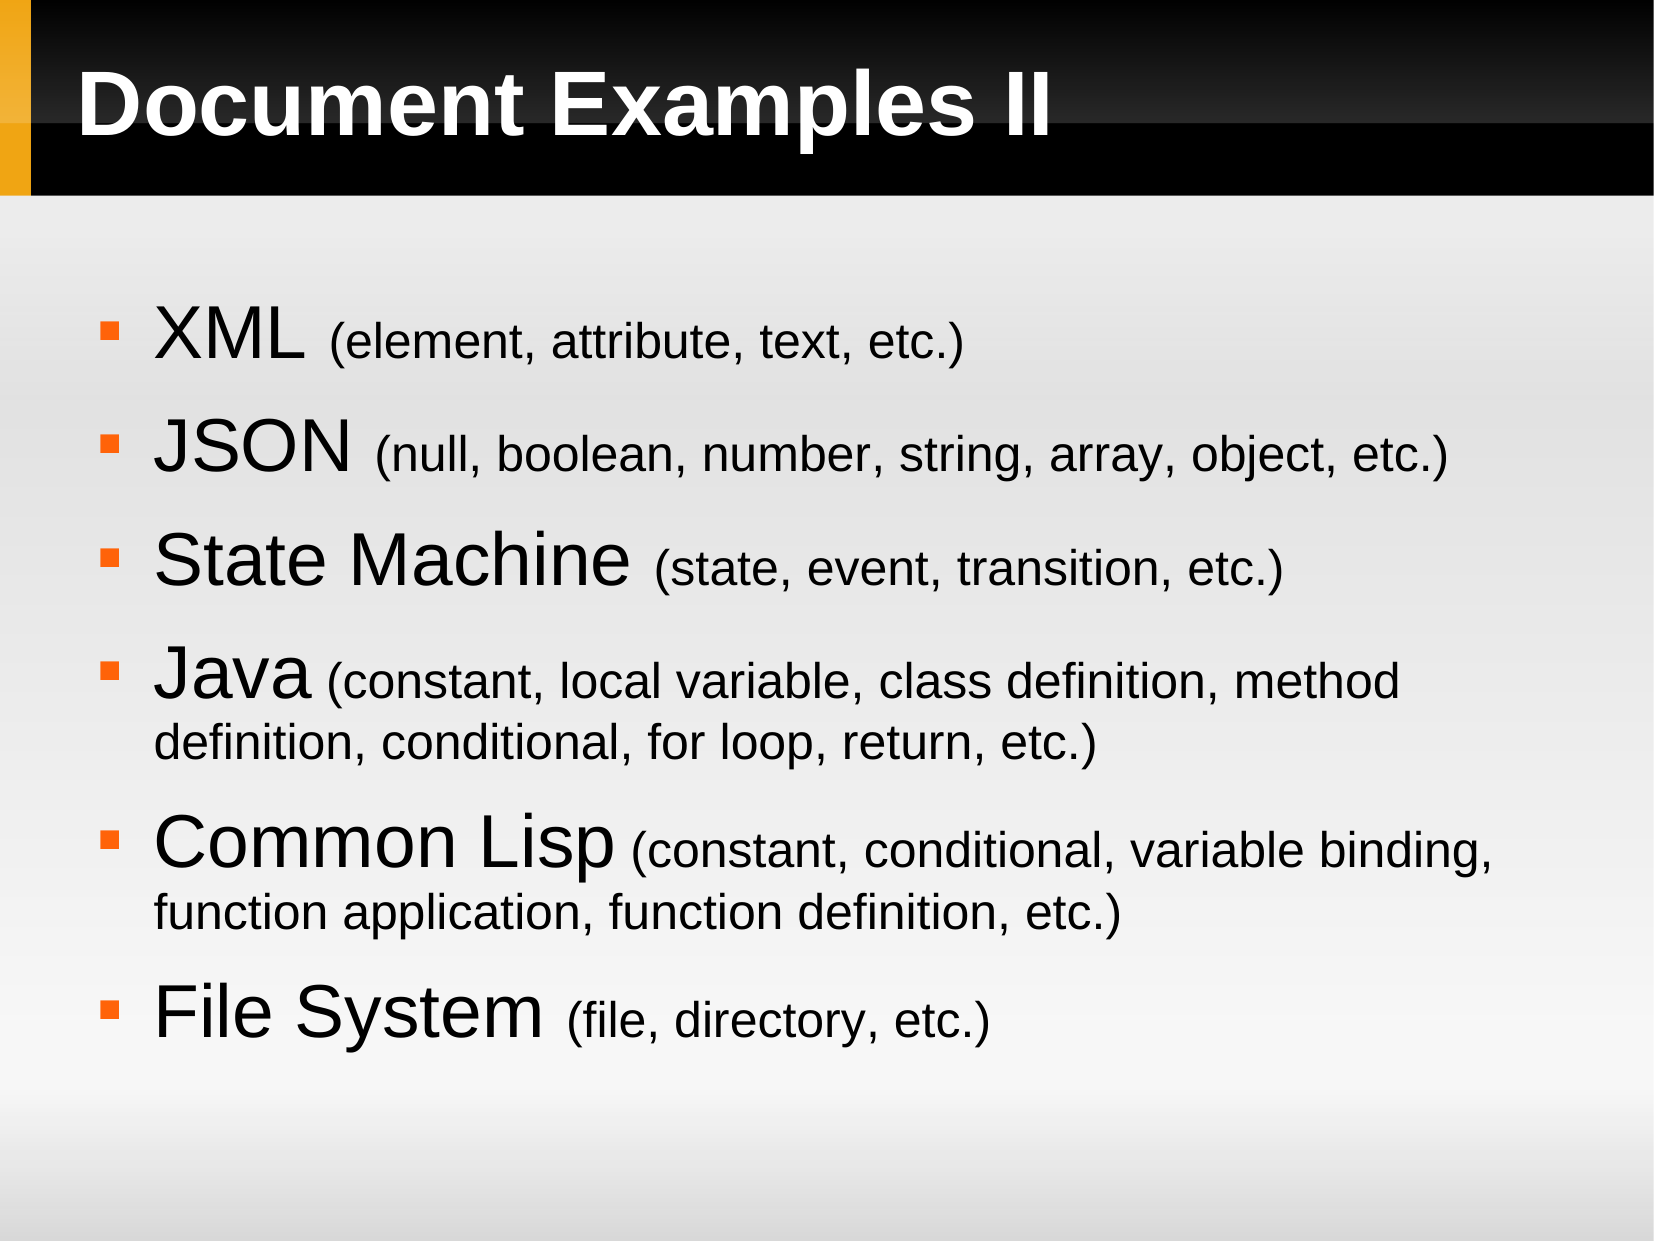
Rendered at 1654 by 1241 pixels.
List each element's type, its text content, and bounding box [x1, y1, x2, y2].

title Document Examples II [76, 0, 1565, 208]
picture [0, 0, 1654, 1241]
list XML (element, attribute, text, etc.) JSON (null, boolean, number, string, array, object, etc.) State Machine (state, event, transition, etc.) Java (constant, local variable, class definition, method definition, conditional, for loop, return, etc.) Common Lisp (constant, conditional, variable binding, function application, function definition, etc.) File System (file, directory, etc.) [82, 290, 1571, 1094]
